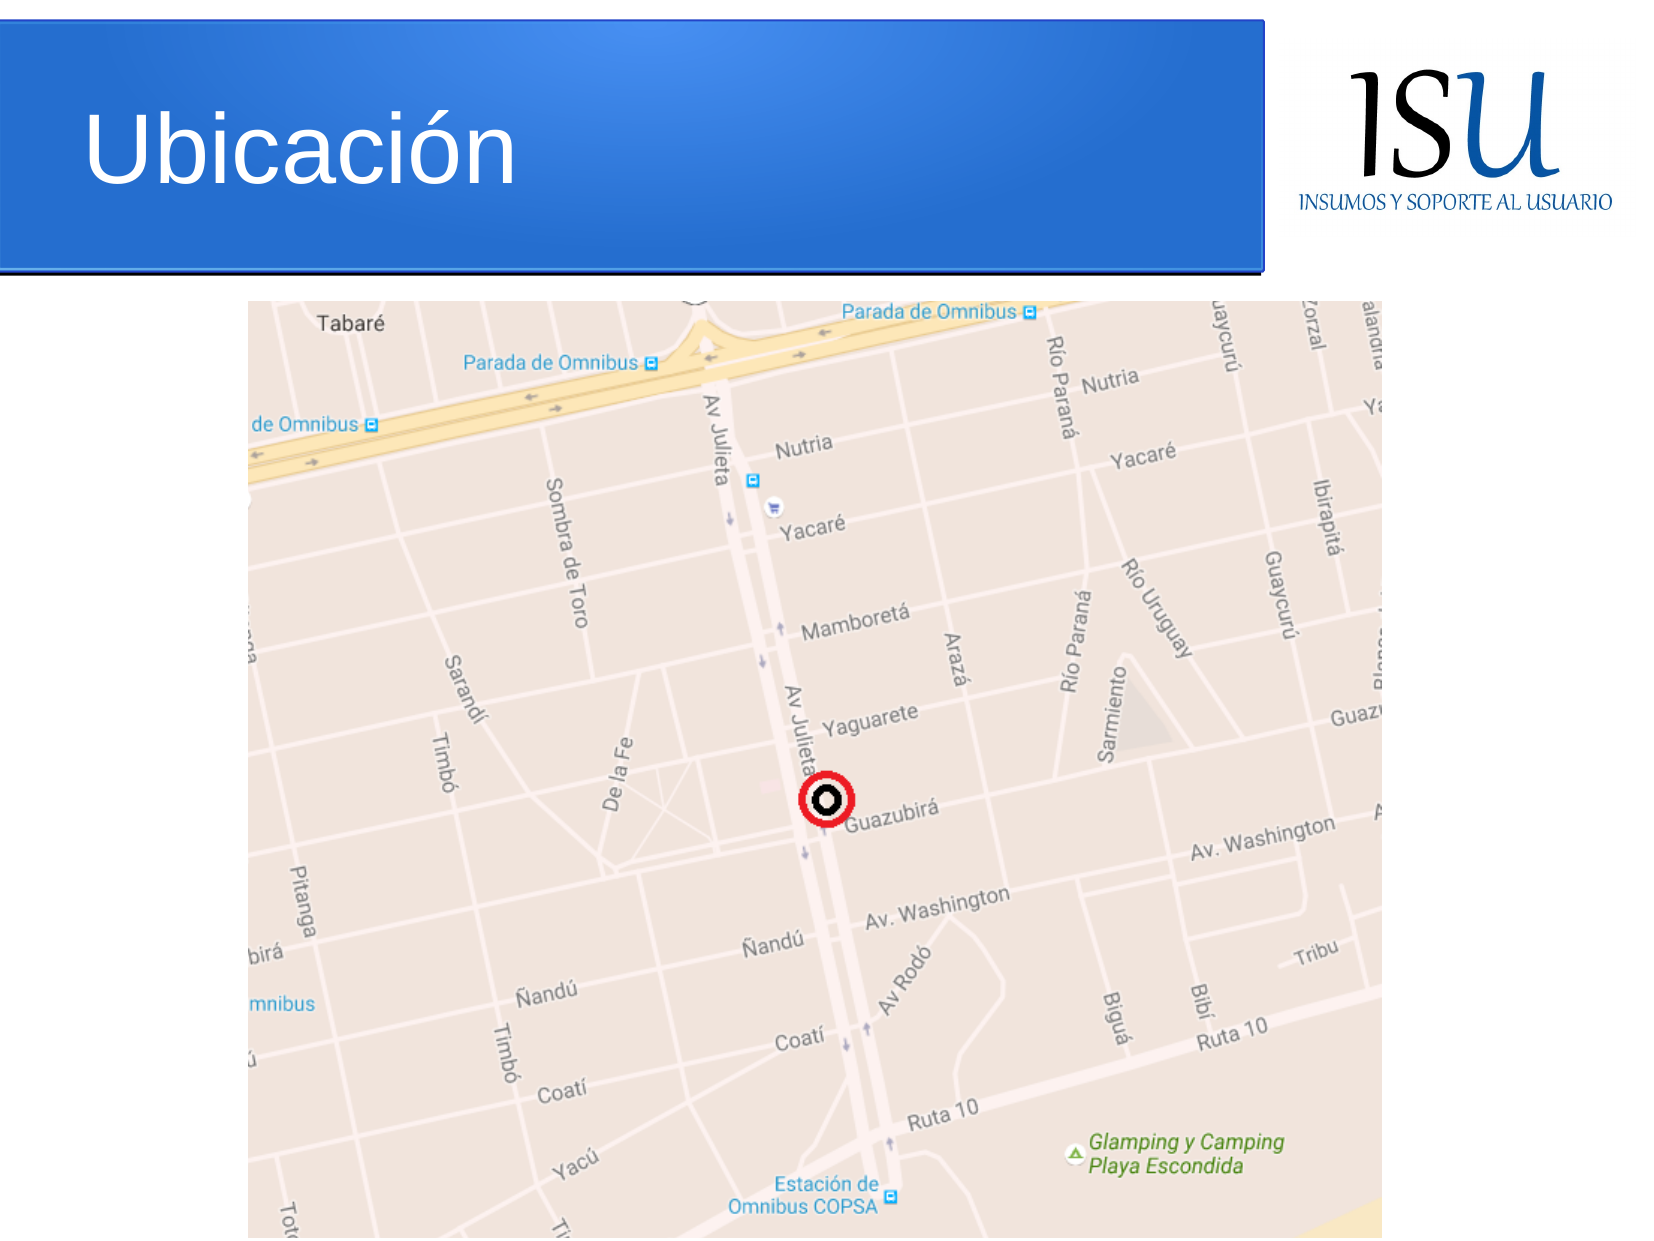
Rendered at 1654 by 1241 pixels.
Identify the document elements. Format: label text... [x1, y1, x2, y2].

picture [1279, 38, 1636, 237]
title Ubicación [82, 47, 1235, 252]
picture [248, 301, 1382, 1238]
